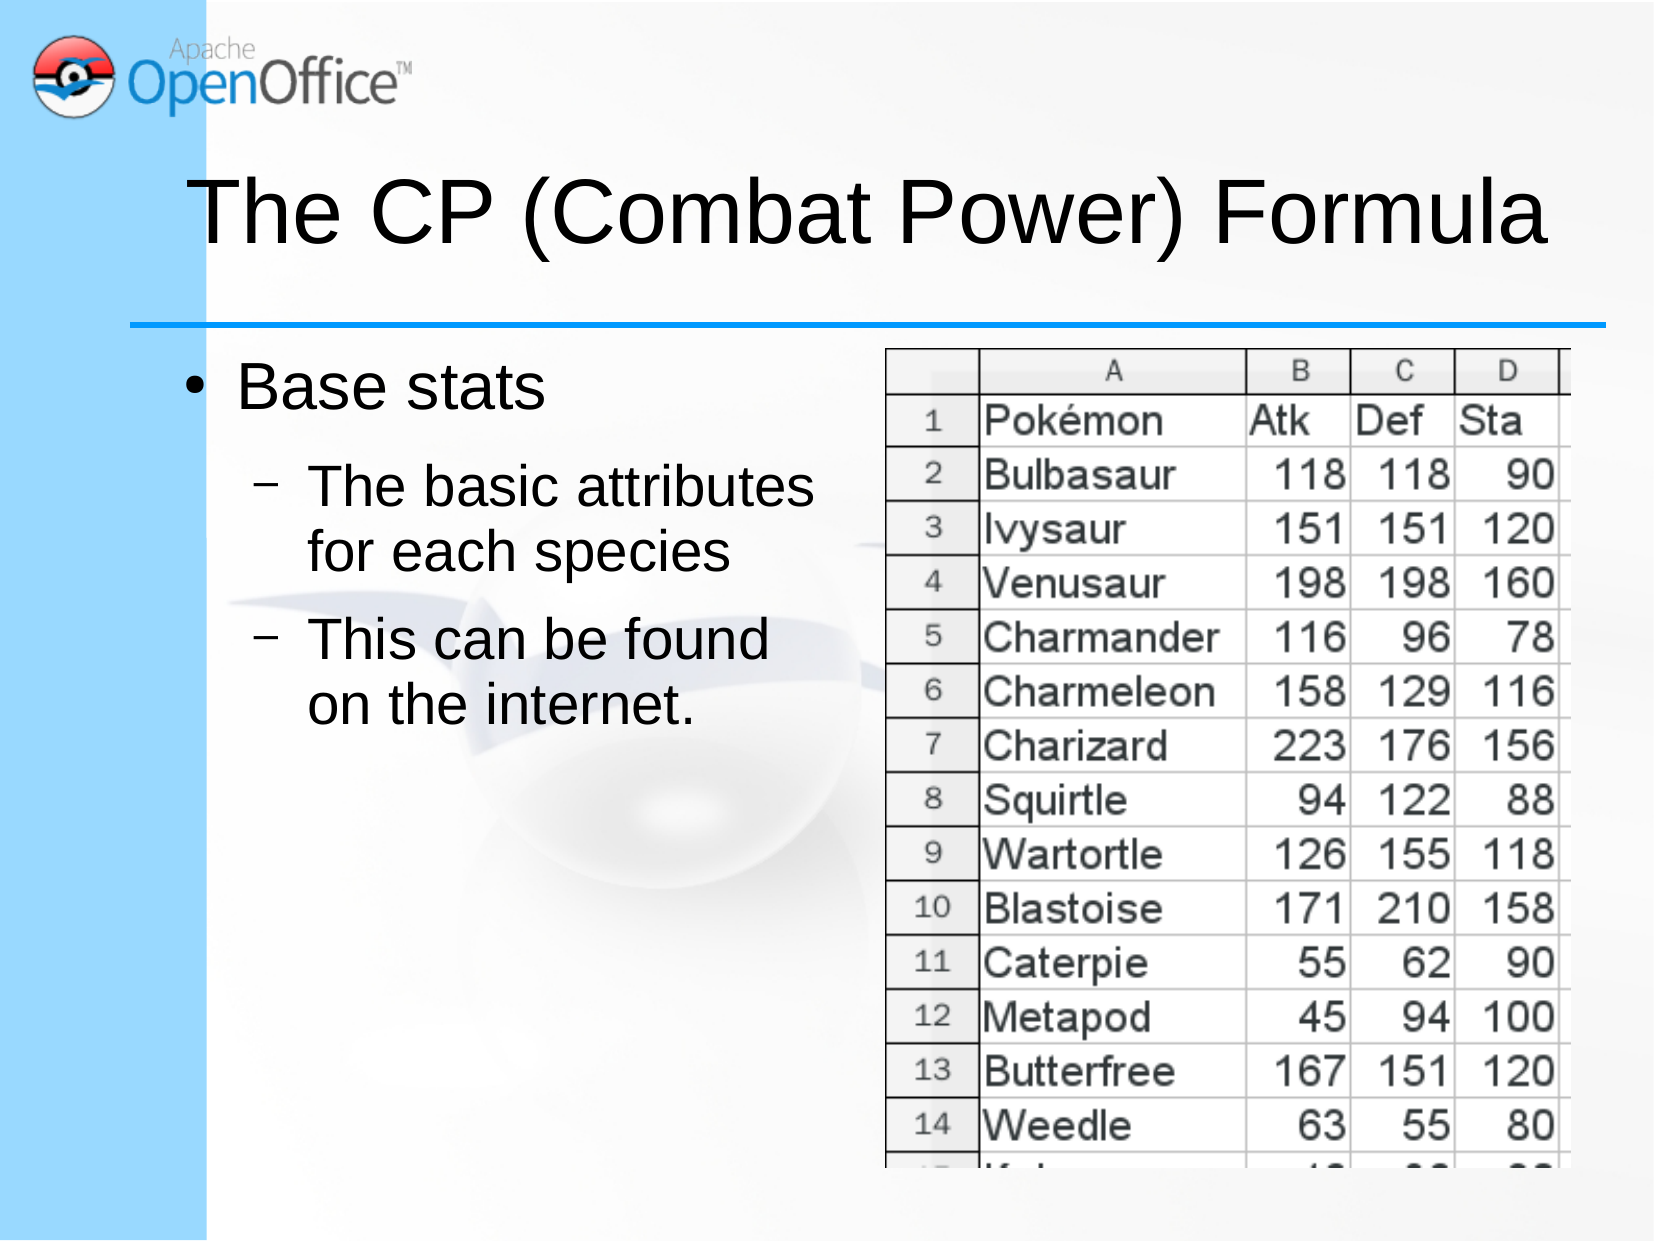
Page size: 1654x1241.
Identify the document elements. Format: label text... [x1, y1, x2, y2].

title The CP (Combat Power) Formula [165, 108, 1571, 316]
picture [31, 2, 1654, 1241]
list Base stats The basic attributes for each species This can be found on the internet. [165, 349, 852, 1168]
